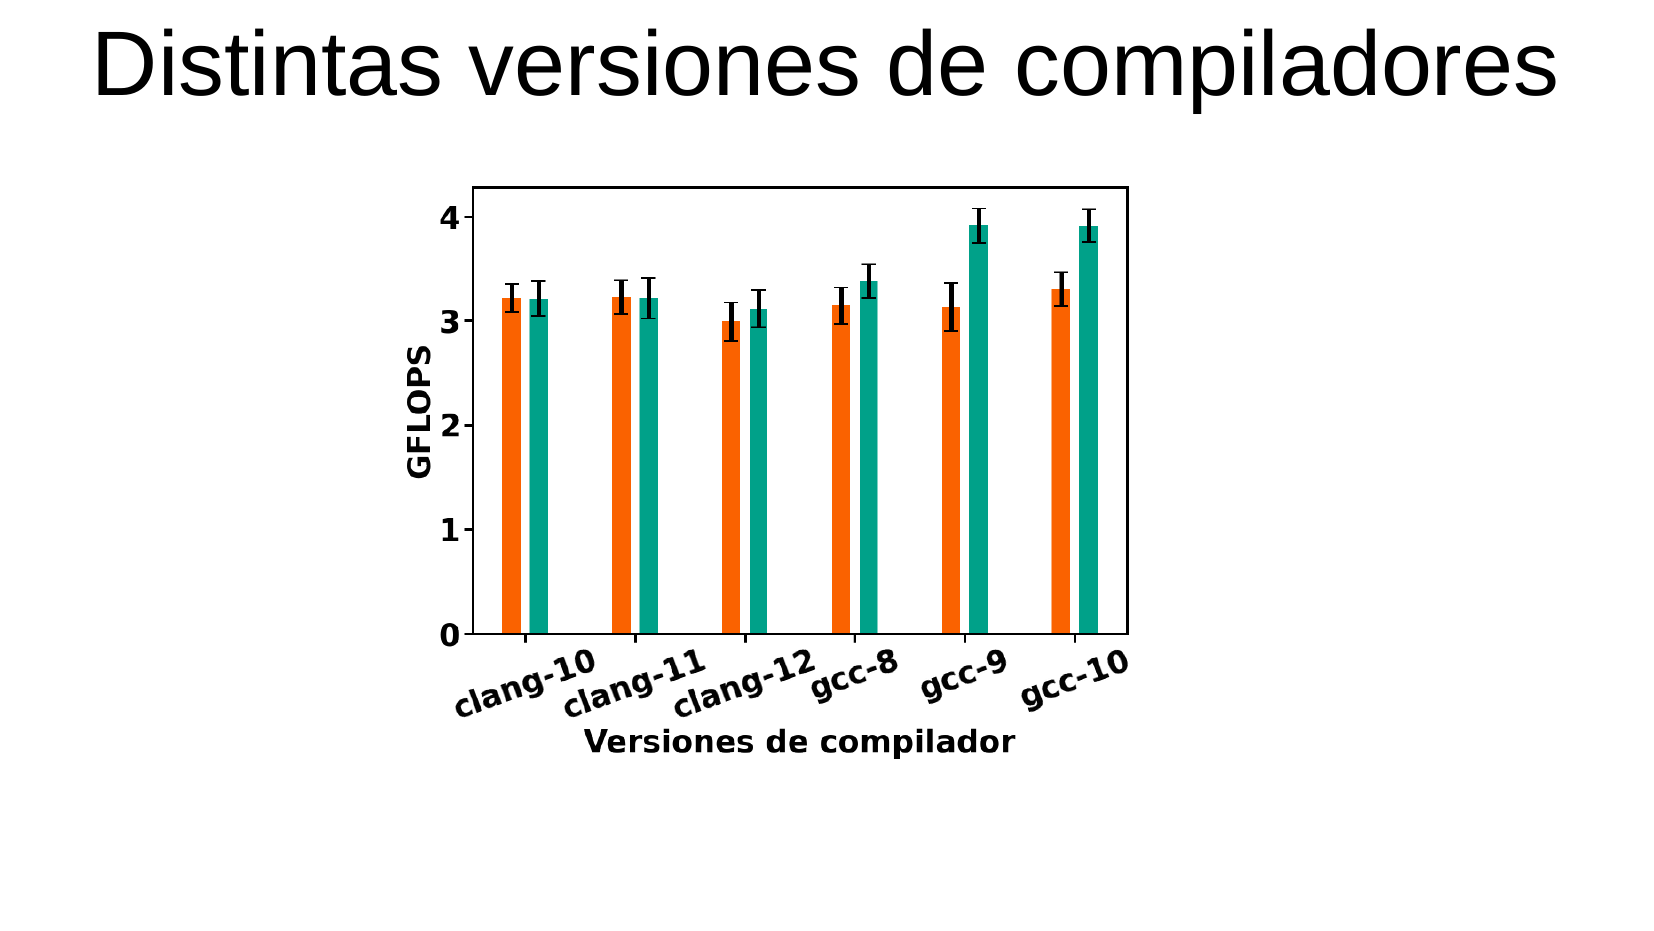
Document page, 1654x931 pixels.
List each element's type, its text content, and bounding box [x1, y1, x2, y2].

title Distintas versiones de compiladores [82, 12, 1571, 218]
picture [371, 153, 1170, 792]
